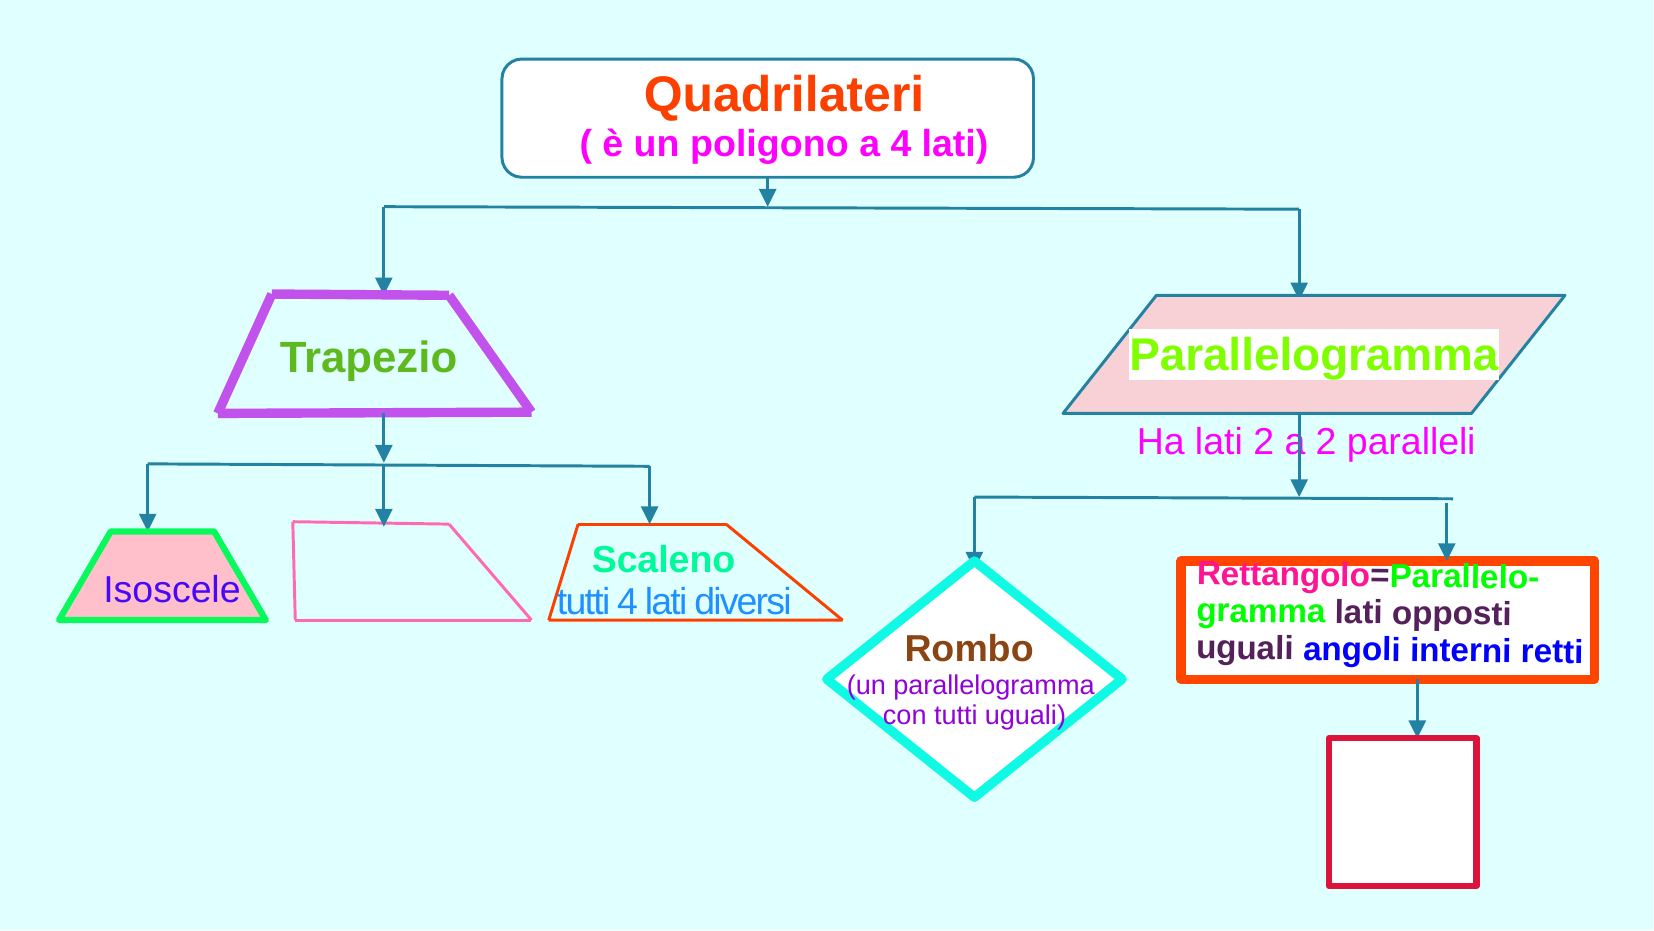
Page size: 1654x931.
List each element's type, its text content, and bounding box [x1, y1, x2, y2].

text_box Ha lati 2 a 2 paralleli [1301, 413, 1506, 473]
text_box Rombo (un parallelogramma con tutti uguali) [826, 561, 1123, 798]
text_box [1328, 738, 1477, 886]
text_box Isoscele [88, 561, 266, 621]
text_box Parallelogramma [1129, 295, 1566, 379]
text_box [93, 531, 232, 561]
text_box [501, 59, 1034, 178]
text_box Rettangolo=Parallelo- gramma lati opposti uguali angoli interni retti [1181, 547, 1654, 679]
text_box [1181, 674, 1586, 679]
text_box [59, 570, 88, 621]
text_box Trapezio [265, 325, 473, 390]
text_box Parallelogramma [1062, 330, 1498, 414]
text_box Quadrilateri ( è un poligono a 4 lati) [564, 59, 1004, 172]
text_box Scaleno tutti 4 lati diversi [531, 531, 807, 631]
text_box Ha lati 2 a 2 paralleli [1122, 413, 1298, 473]
